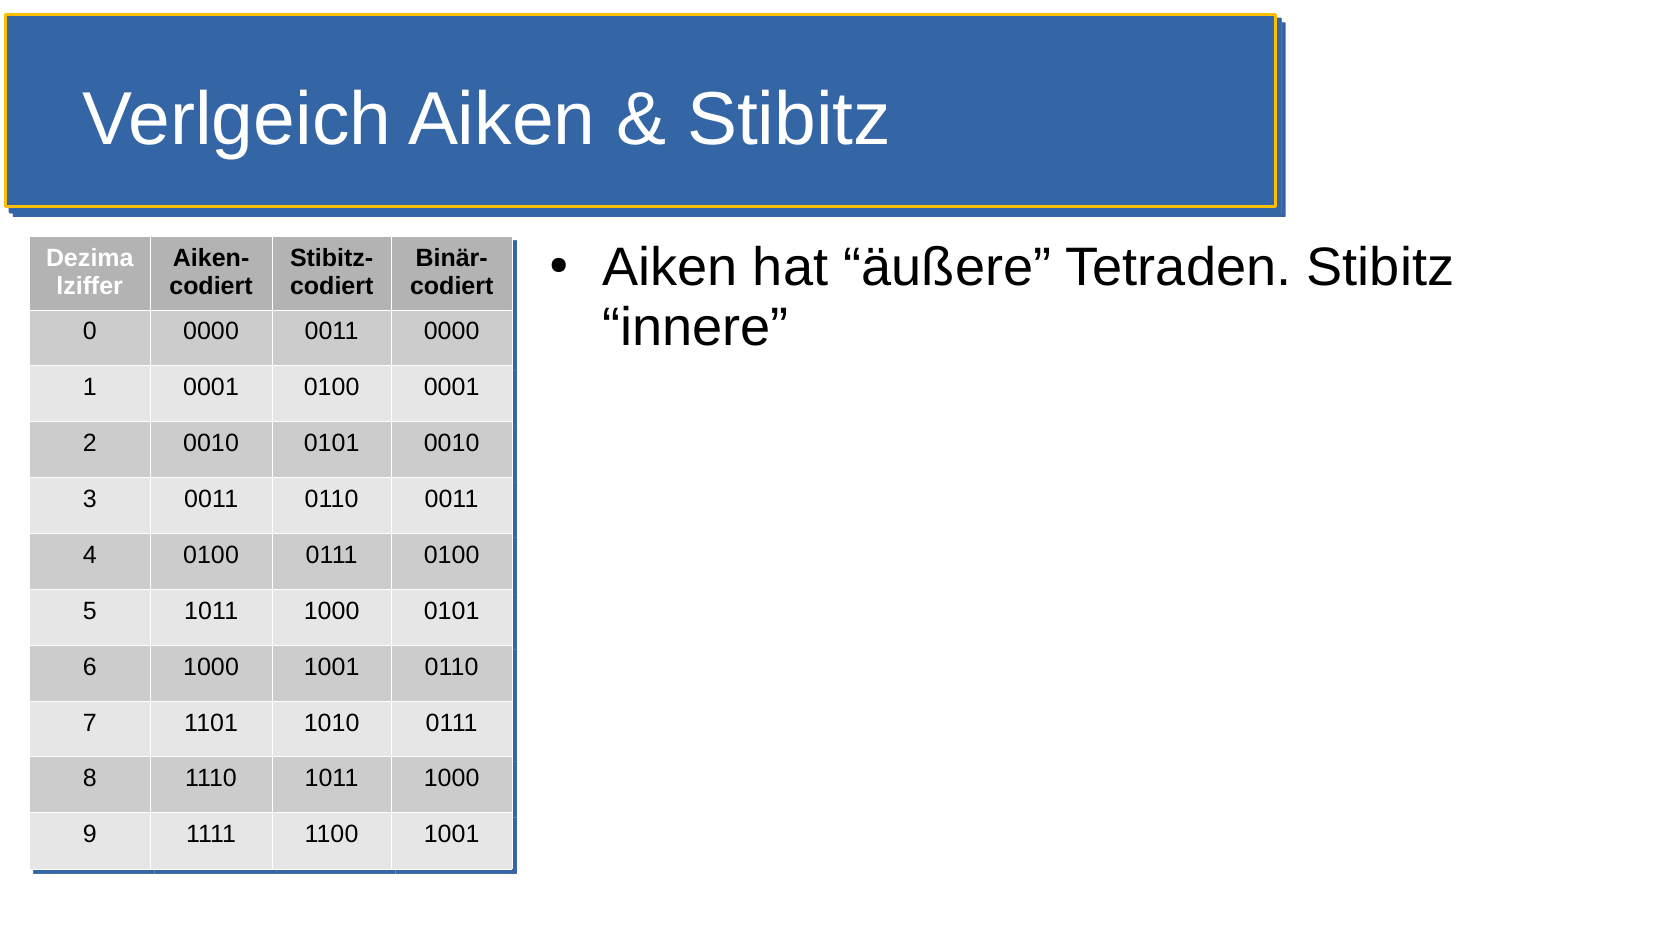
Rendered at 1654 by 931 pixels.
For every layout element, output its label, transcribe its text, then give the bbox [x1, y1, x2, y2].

list Aiken hat “äußere” Tetraden. Stibitz “innere” [531, 236, 1565, 798]
table_cell 0101 [273, 422, 391, 477]
table_cell 0100 [273, 366, 391, 421]
table_cell 1010 [273, 702, 391, 756]
table_cell 1111 [151, 813, 272, 869]
table_cell 0010 [151, 422, 272, 477]
table_cell 0001 [392, 366, 512, 421]
table_cell 0111 [392, 702, 512, 756]
table_header Aiken-codiert [151, 237, 272, 310]
table_cell 0010 [392, 422, 512, 477]
table_cell 1101 [151, 702, 272, 756]
table_cell 6 [30, 646, 150, 701]
title Verlgeich Aiken & Stibitz [82, 44, 1235, 192]
table_cell 1100 [273, 813, 391, 869]
table_cell 0100 [392, 534, 512, 589]
table_cell 1 [30, 366, 150, 421]
table_header Dezimalziffer [30, 237, 150, 310]
table_cell 1001 [392, 813, 512, 869]
table_cell 9 [30, 813, 150, 869]
table_cell 4 [30, 534, 150, 589]
table_cell 3 [30, 478, 150, 533]
table_cell 0110 [273, 478, 391, 533]
table_cell 1000 [273, 590, 391, 645]
table_cell 1001 [273, 646, 391, 701]
table_cell 1011 [151, 590, 272, 645]
table_cell 0011 [392, 478, 512, 533]
table_cell 1110 [151, 757, 272, 812]
table_cell 7 [30, 702, 150, 756]
table_header Binär-codiert [392, 237, 512, 310]
table_cell 0011 [273, 311, 391, 365]
table_cell 1000 [392, 757, 512, 812]
table_cell 0101 [392, 590, 512, 645]
table_cell 1011 [273, 757, 391, 812]
table_cell 1000 [151, 646, 272, 701]
table_cell 5 [30, 590, 150, 645]
table_cell 2 [30, 422, 150, 477]
table_cell 0100 [151, 534, 272, 589]
table_cell 0001 [151, 366, 272, 421]
table_cell 0000 [392, 311, 512, 365]
table_cell 8 [30, 757, 150, 812]
table_cell 0000 [151, 311, 272, 365]
table_cell 0 [30, 311, 150, 365]
table_cell 0110 [392, 646, 512, 701]
table_cell 0011 [151, 478, 272, 533]
table_header Stibitz-codiert [273, 237, 391, 310]
table_cell 0111 [273, 534, 391, 589]
